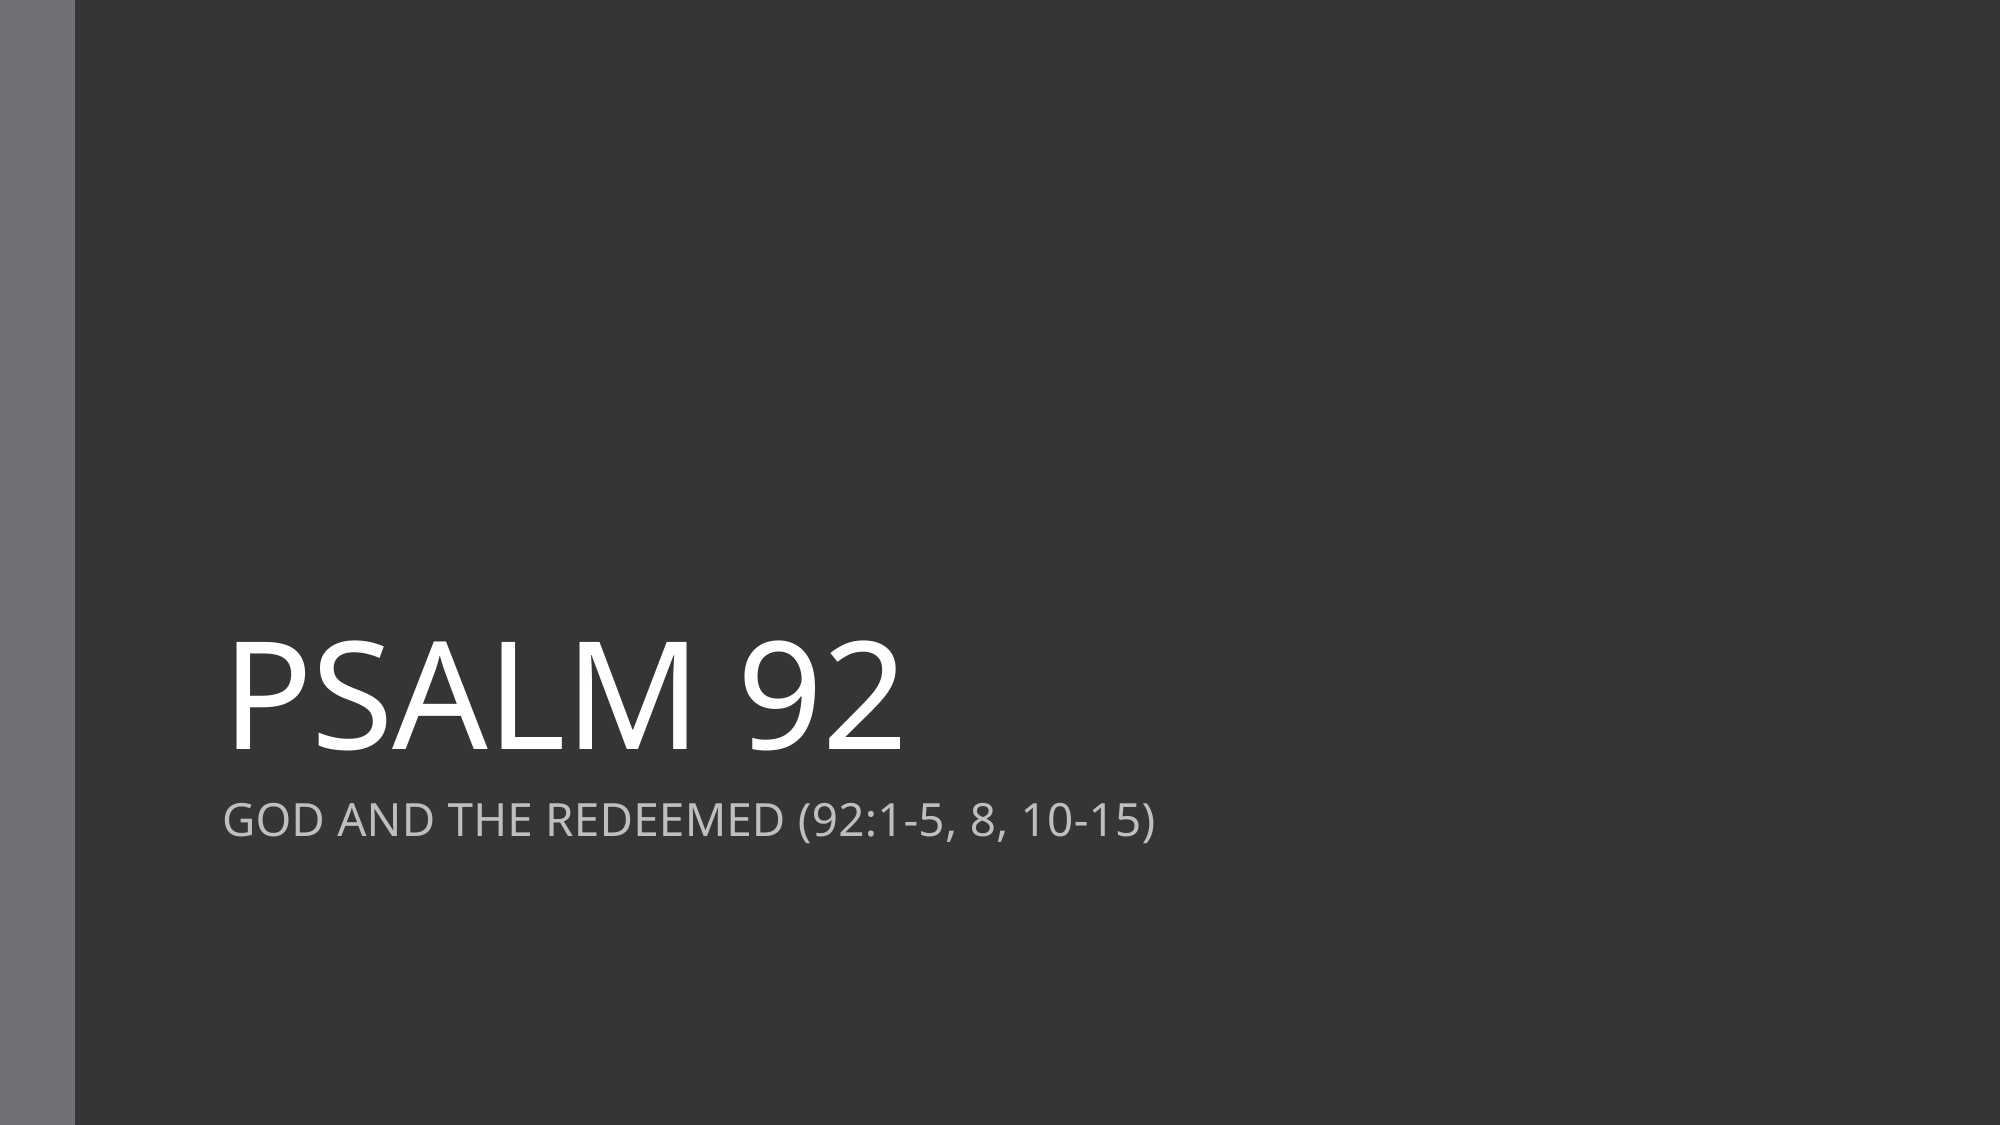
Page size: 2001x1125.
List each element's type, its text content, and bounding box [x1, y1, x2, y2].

subtitle GOD AND THE REDEEMED (92:1-5, 8, 10-15) [206, 787, 1752, 1066]
title PSALM 92 [206, 124, 1752, 787]
